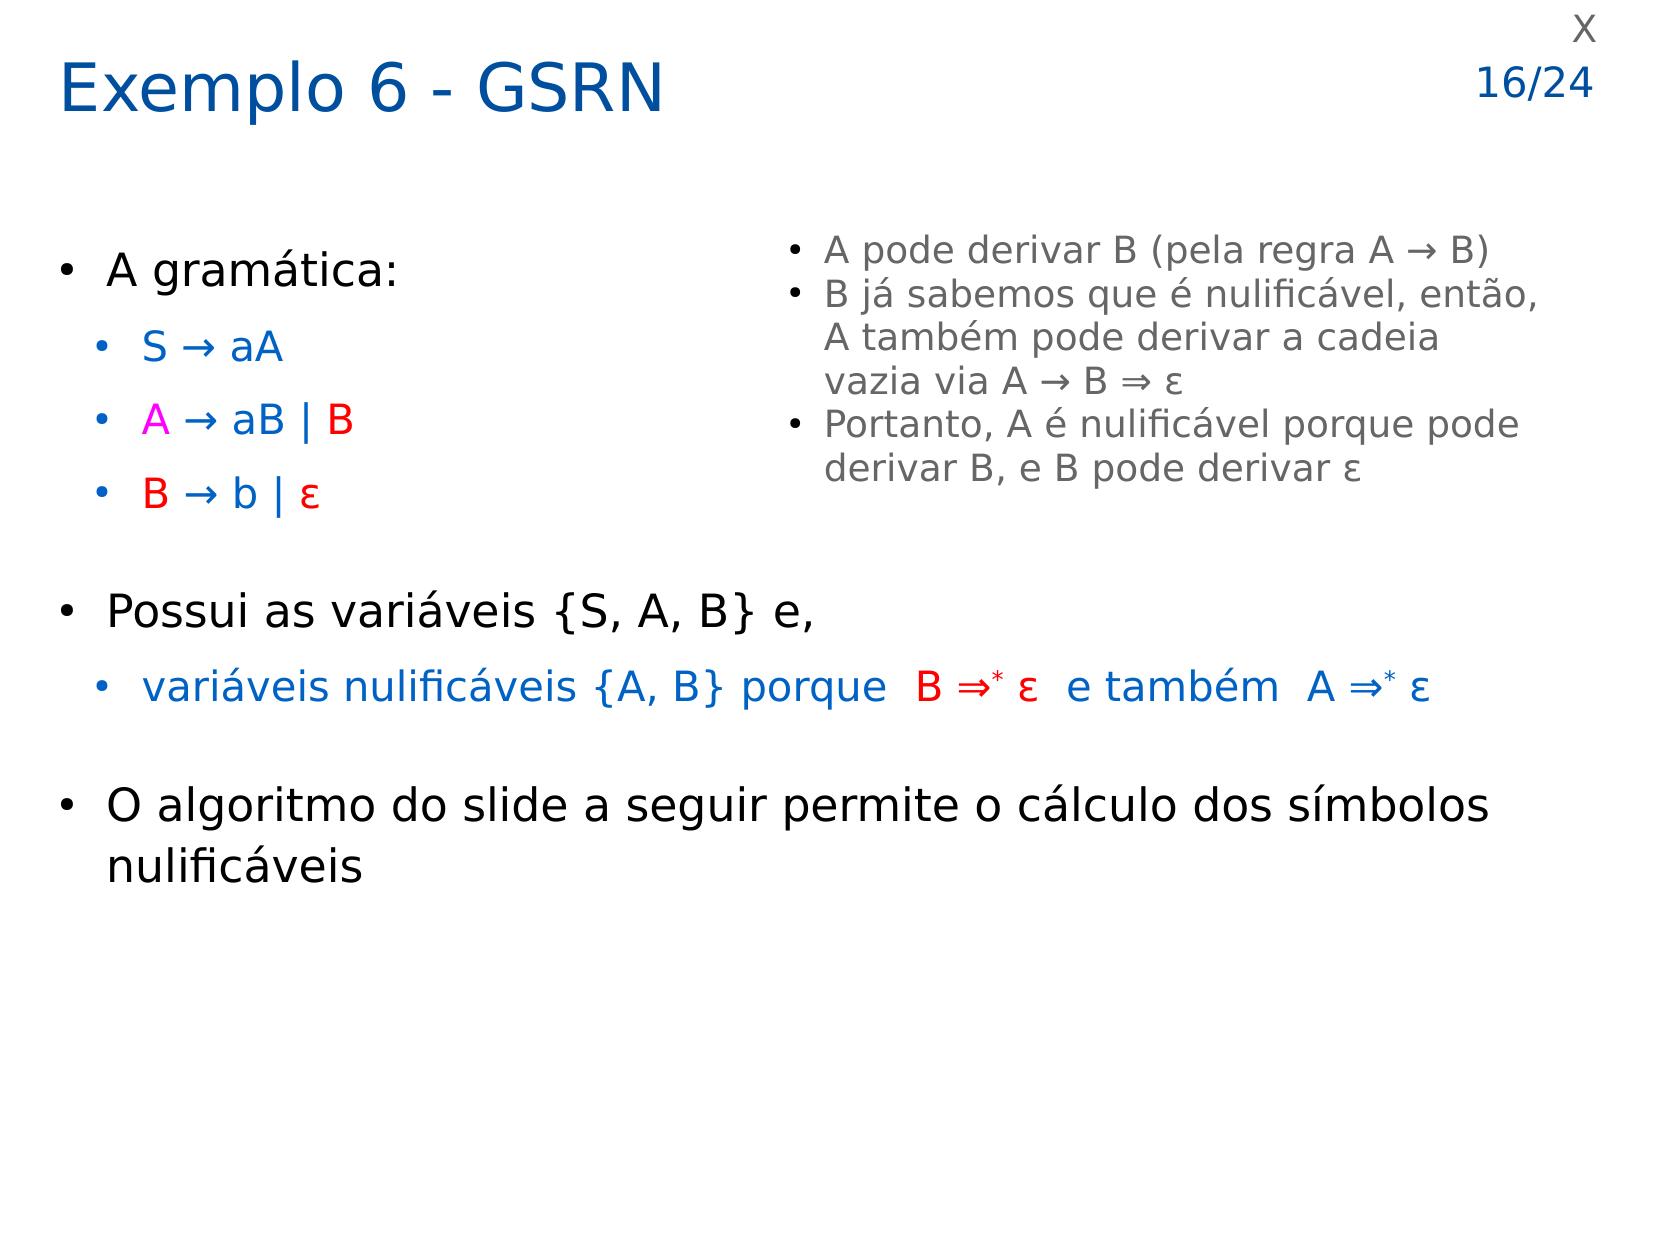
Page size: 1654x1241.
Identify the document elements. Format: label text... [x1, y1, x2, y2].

list A gramática: S → aA A → aB | B B → b | ε Possui as variáveis {S, A, B} e, variáveis nulificáveis {A, B} porque B ⇒* ε e também A ⇒* ε O algoritmo do slide a seguir permite o cálculo dos símbolos nulificáveis [59, 236, 1595, 1211]
text_box A pode derivar B (pela regra A → B) B já sabemos que é nulificável, então, A também pode derivar a cadeia vazia via A → B ⇒ ε Portanto, A é nulificável porque pode derivar B, e B pode derivar ε [773, 221, 1567, 498]
text_box X [1375, 0, 1613, 64]
title Exemplo 6 - GSRN [59, 29, 1625, 148]
